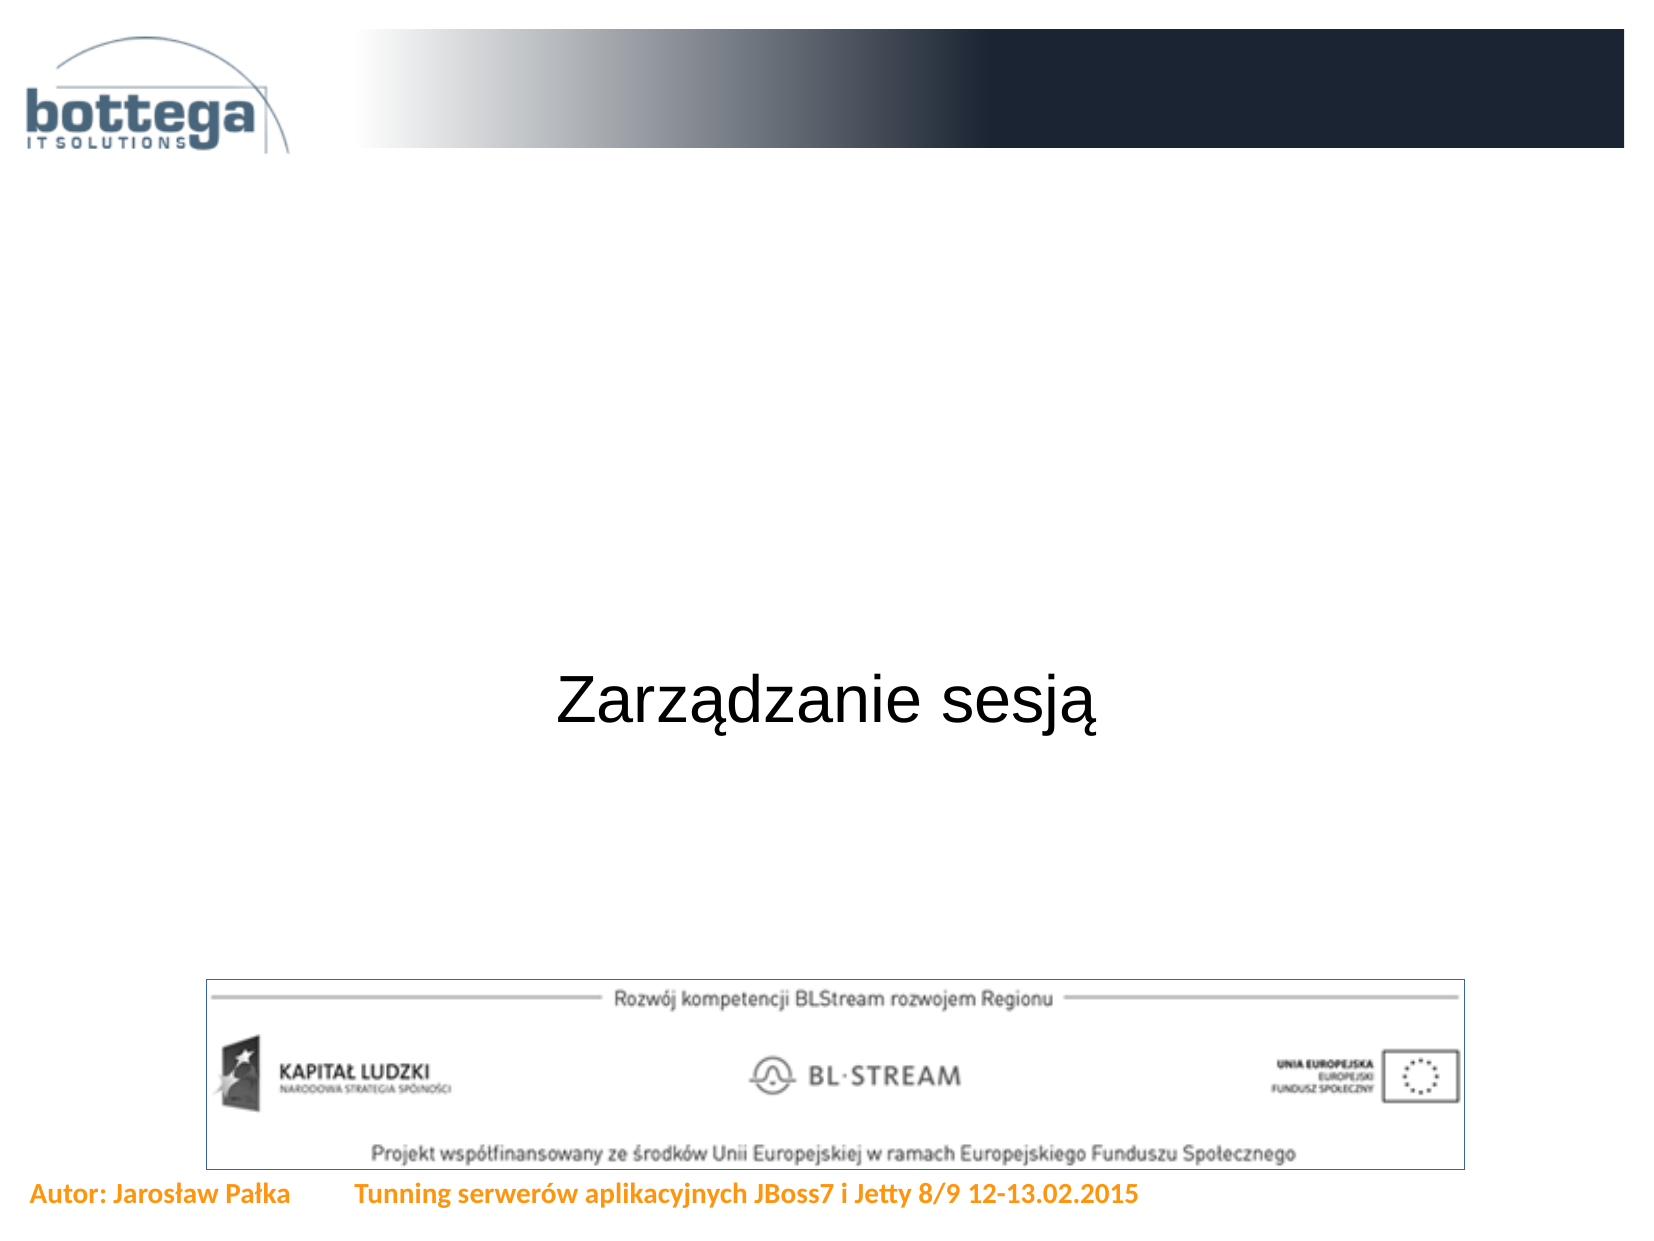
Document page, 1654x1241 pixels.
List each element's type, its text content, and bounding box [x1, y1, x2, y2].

subtitle Zarządzanie sesją [82, 290, 1571, 1109]
picture [17, 29, 296, 160]
picture [207, 1109, 1464, 1169]
